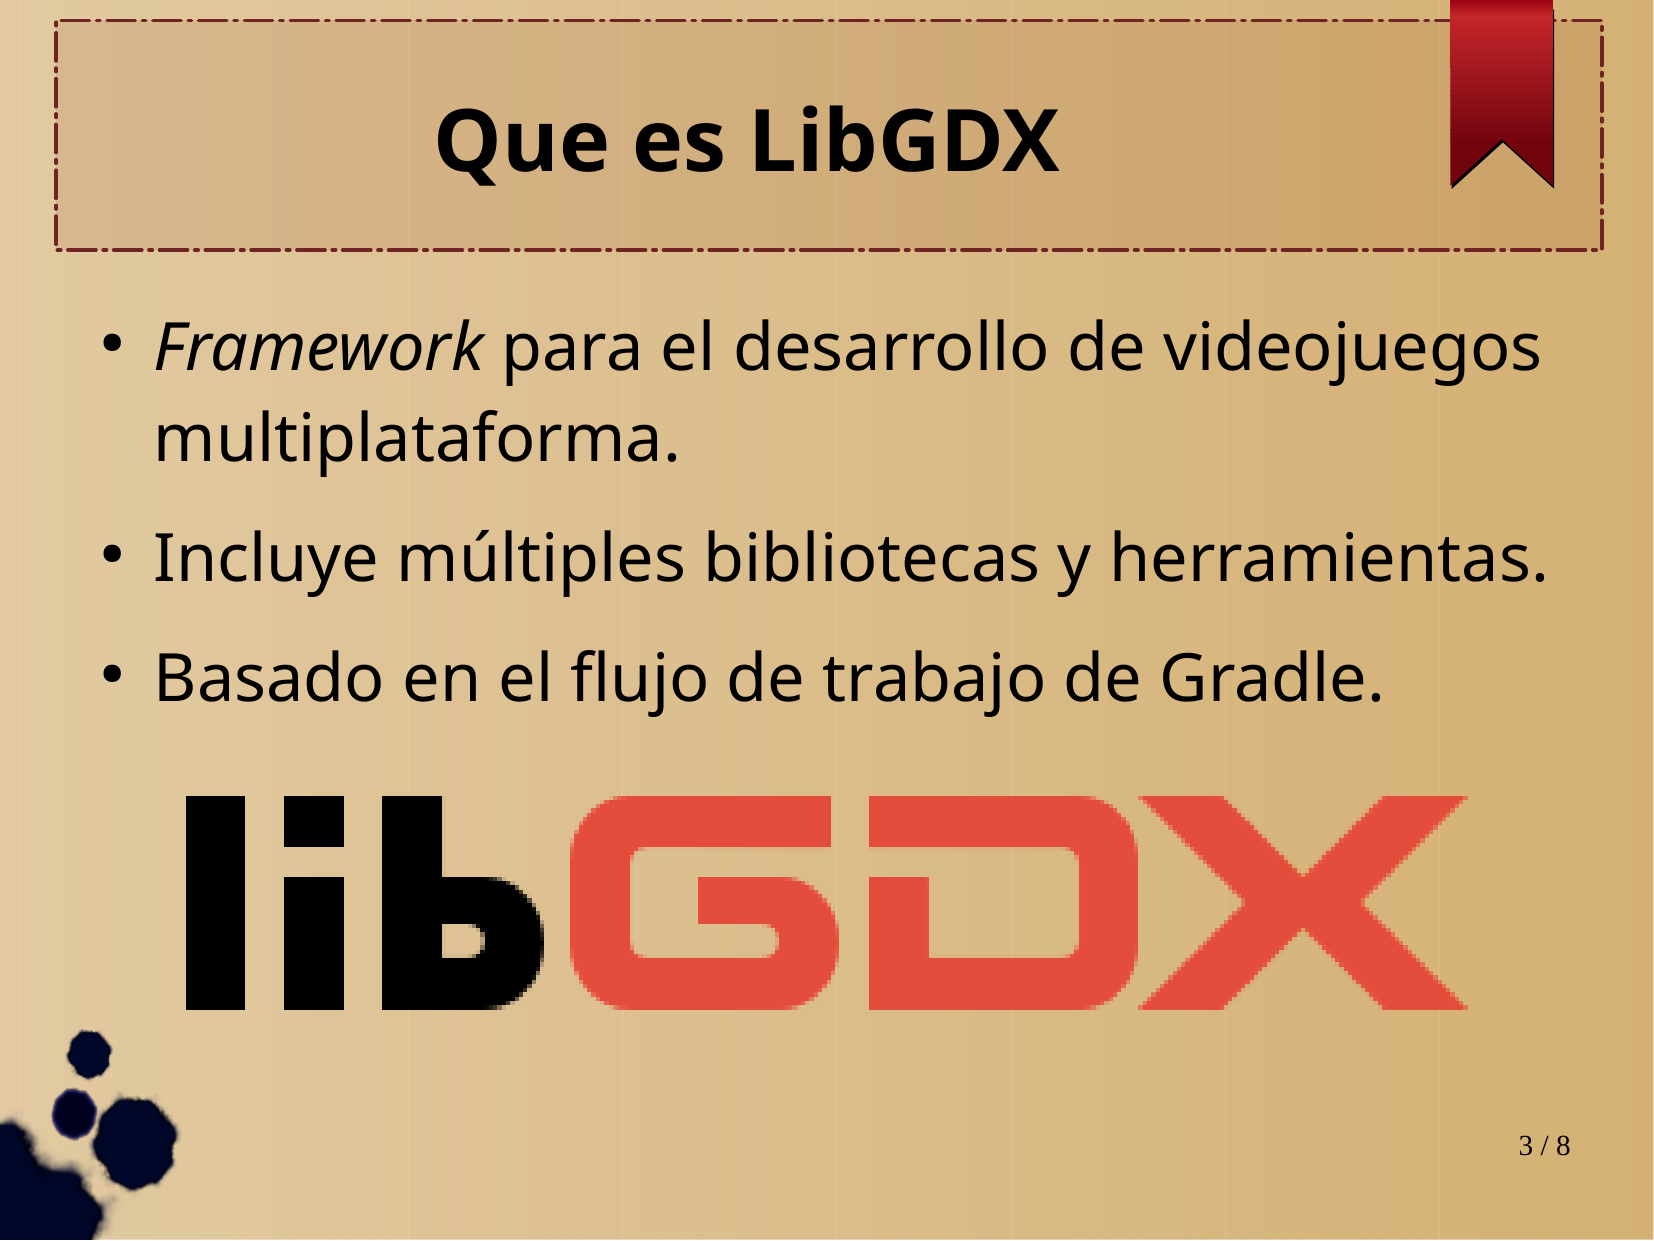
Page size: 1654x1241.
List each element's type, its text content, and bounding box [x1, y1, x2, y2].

list Framework para el desarrollo de videojuegos multiplataforma. Incluye múltiples bibliotecas y herramientas. Basado en el flujo de trabajo de Gradle. [82, 299, 1571, 1019]
title Que es LibGDX [82, 47, 1412, 229]
picture [186, 796, 1468, 1010]
